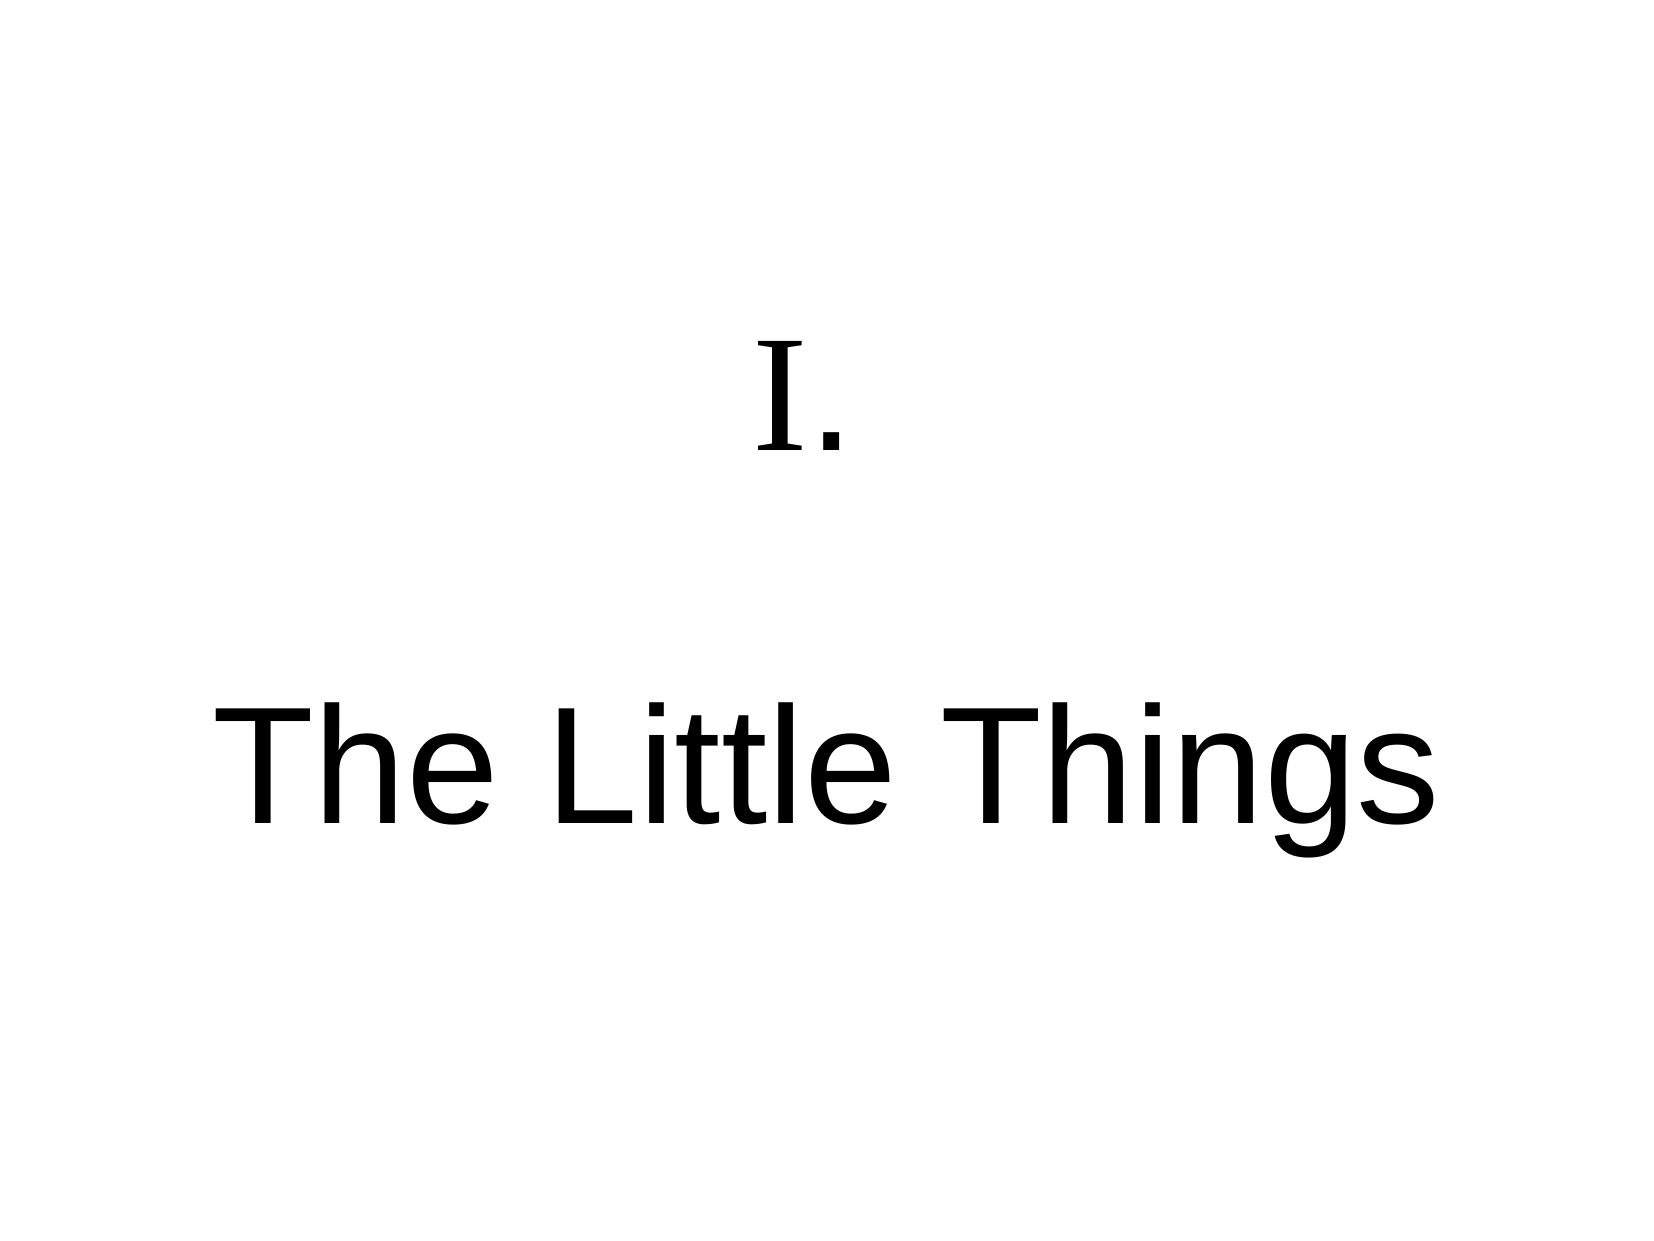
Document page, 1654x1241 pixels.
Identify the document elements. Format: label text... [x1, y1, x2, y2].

subtitle I. The Little Things [82, 49, 1571, 1109]
